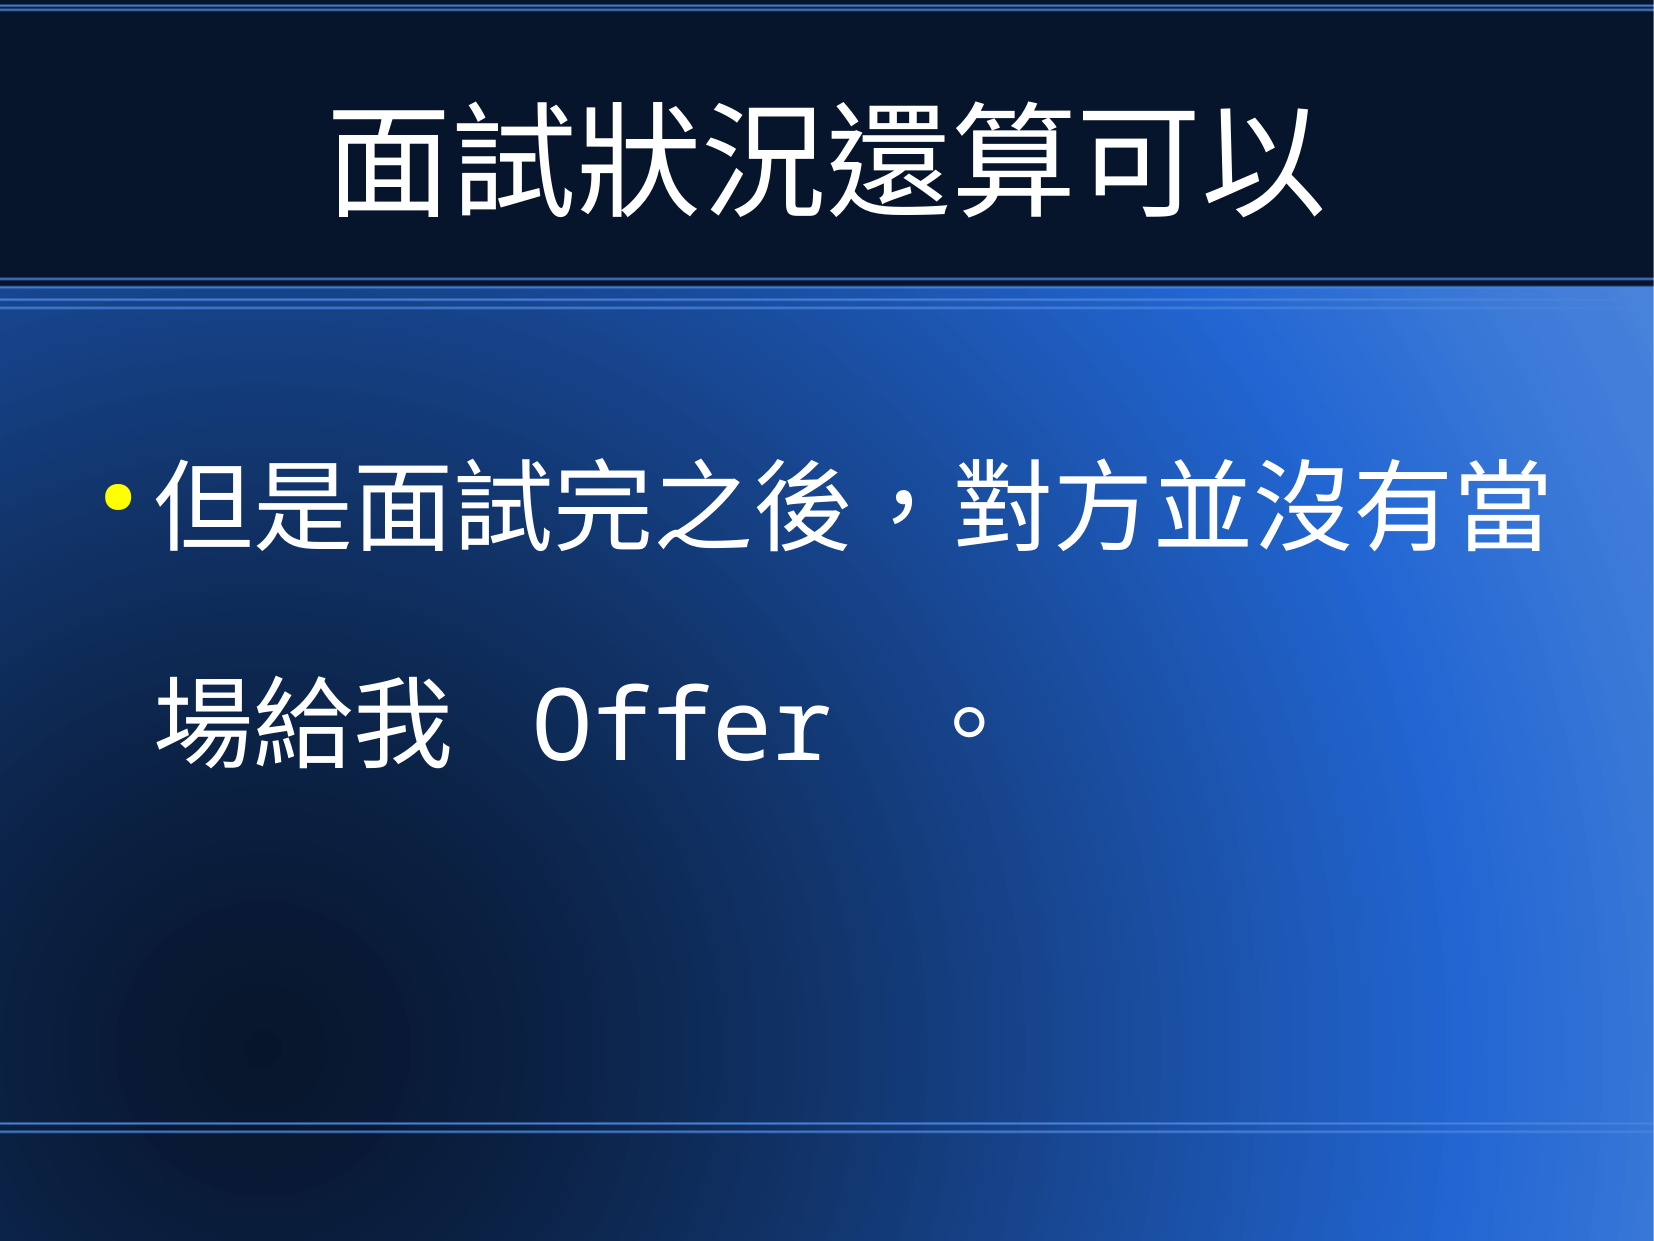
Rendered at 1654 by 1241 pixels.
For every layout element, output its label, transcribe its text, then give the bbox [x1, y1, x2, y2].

title 面試狀況還算可以 [82, 49, 1571, 257]
picture [0, 0, 1654, 1241]
list 但是面試完之後，對方並沒有當場給我 Offer 。 [82, 355, 1571, 1241]
